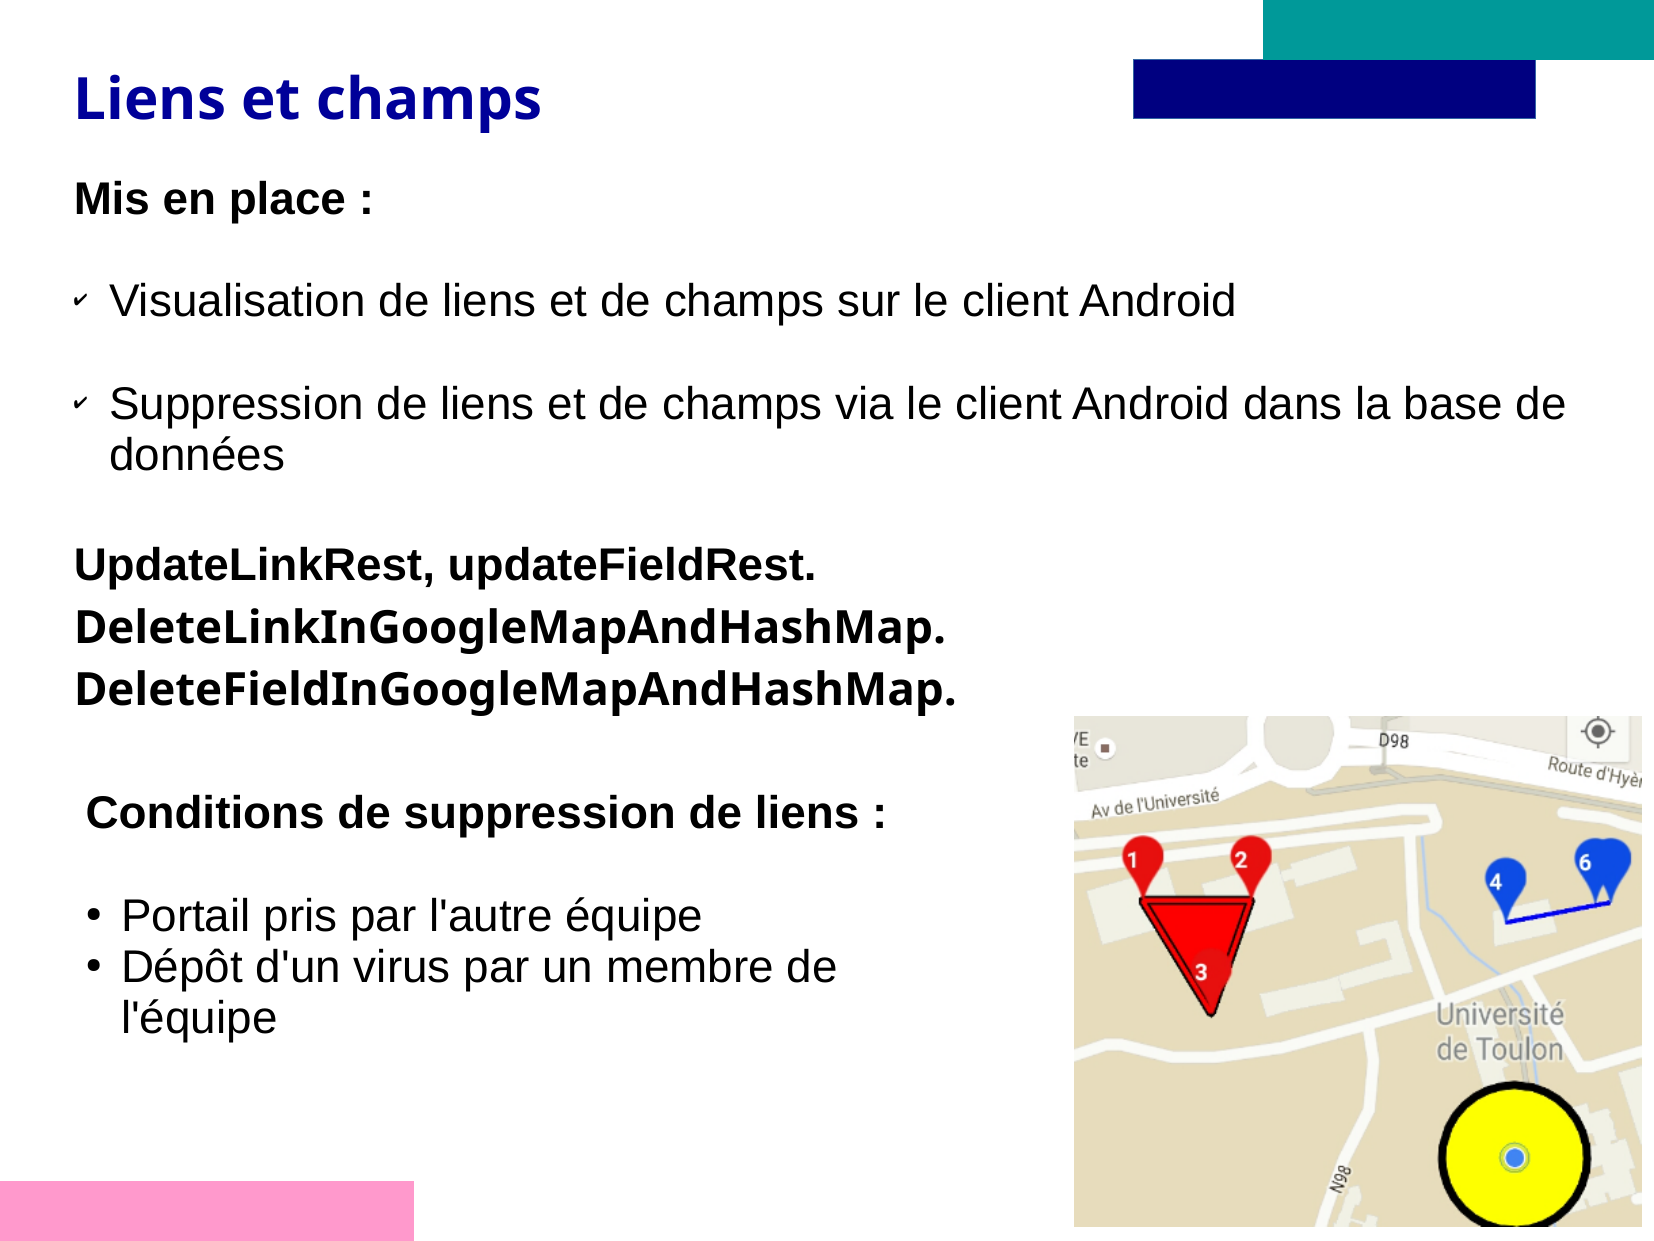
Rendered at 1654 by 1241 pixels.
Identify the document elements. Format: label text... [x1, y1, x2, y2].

text_box Liens et champs [59, 49, 922, 142]
text_box Conditions de suppression de liens : Portail pris par l'autre équipe Dépôt d'un virus par un membre de l'équipe [70, 779, 945, 1051]
text_box [0, 1181, 414, 1241]
picture [1074, 716, 1642, 1227]
text_box [1133, 0, 1654, 119]
text_box Mis en place : Visualisation de liens et de champs sur le client Android Suppression de liens et de champs via le client Android dans la base de données UpdateLinkRest, updateFieldRest. DeleteLinkInGoogleMapAndHashMap. DeleteFieldInGoogleMapAndHashMap. [59, 165, 1630, 1158]
